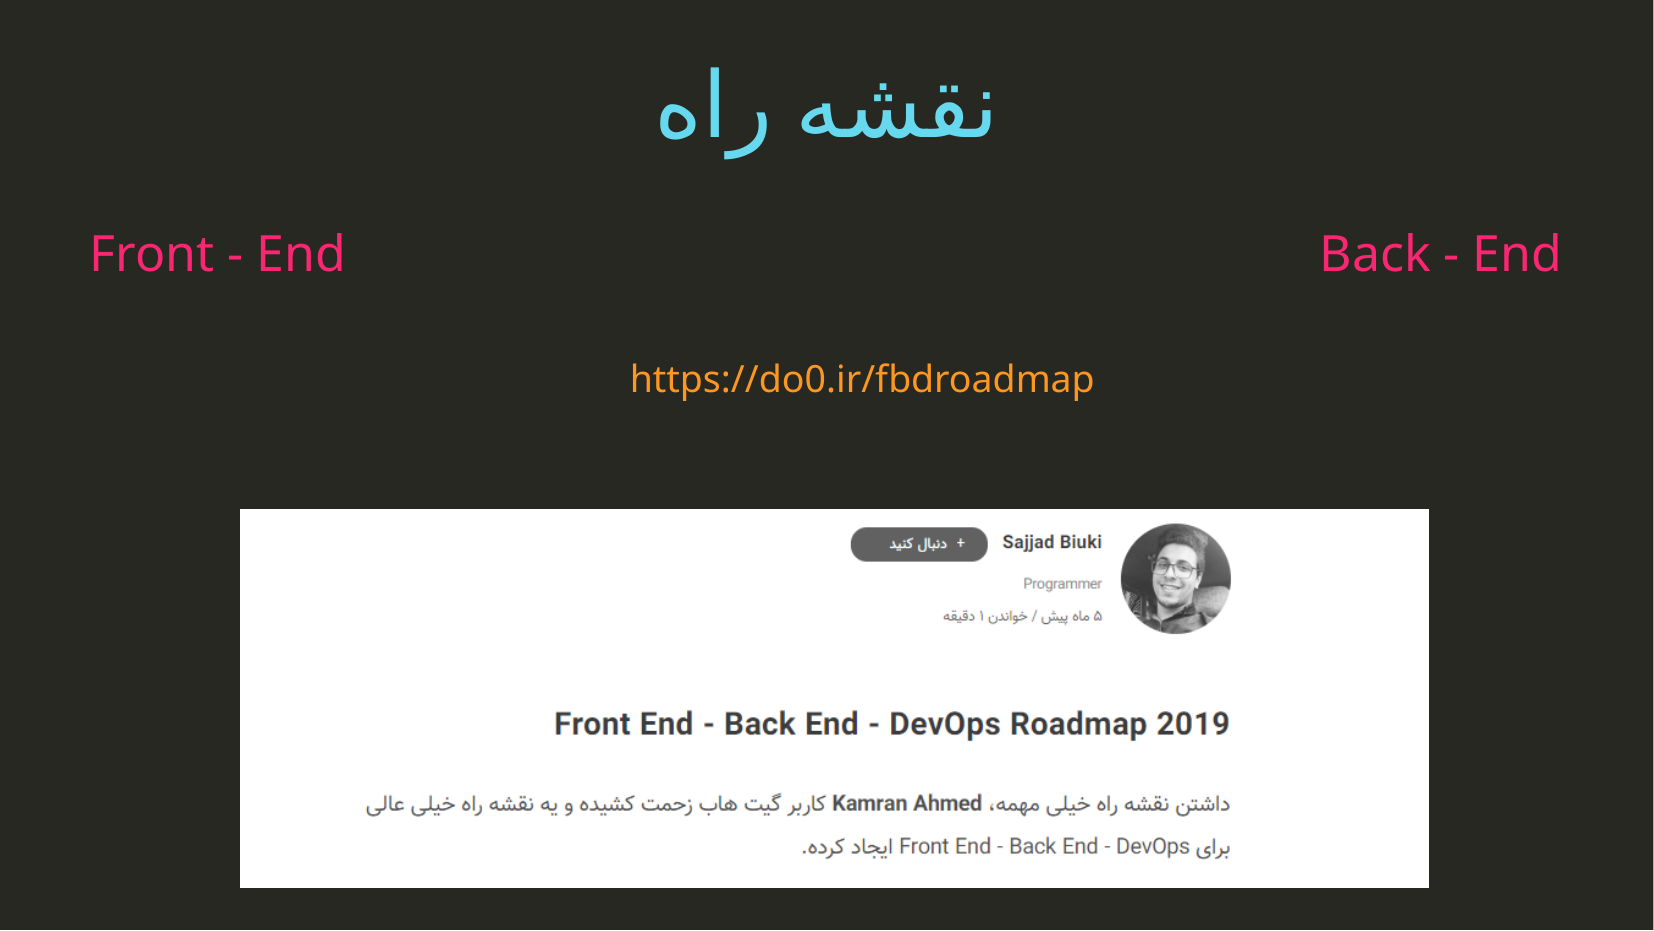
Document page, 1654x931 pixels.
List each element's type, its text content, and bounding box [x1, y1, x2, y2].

text_box https://do0.ir/fbdroadmap [615, 345, 1141, 439]
text_box Back - End [1305, 210, 1636, 331]
title نقشه راه [82, 37, 1571, 193]
text_box Front - End [75, 210, 406, 330]
picture [240, 509, 1429, 888]
